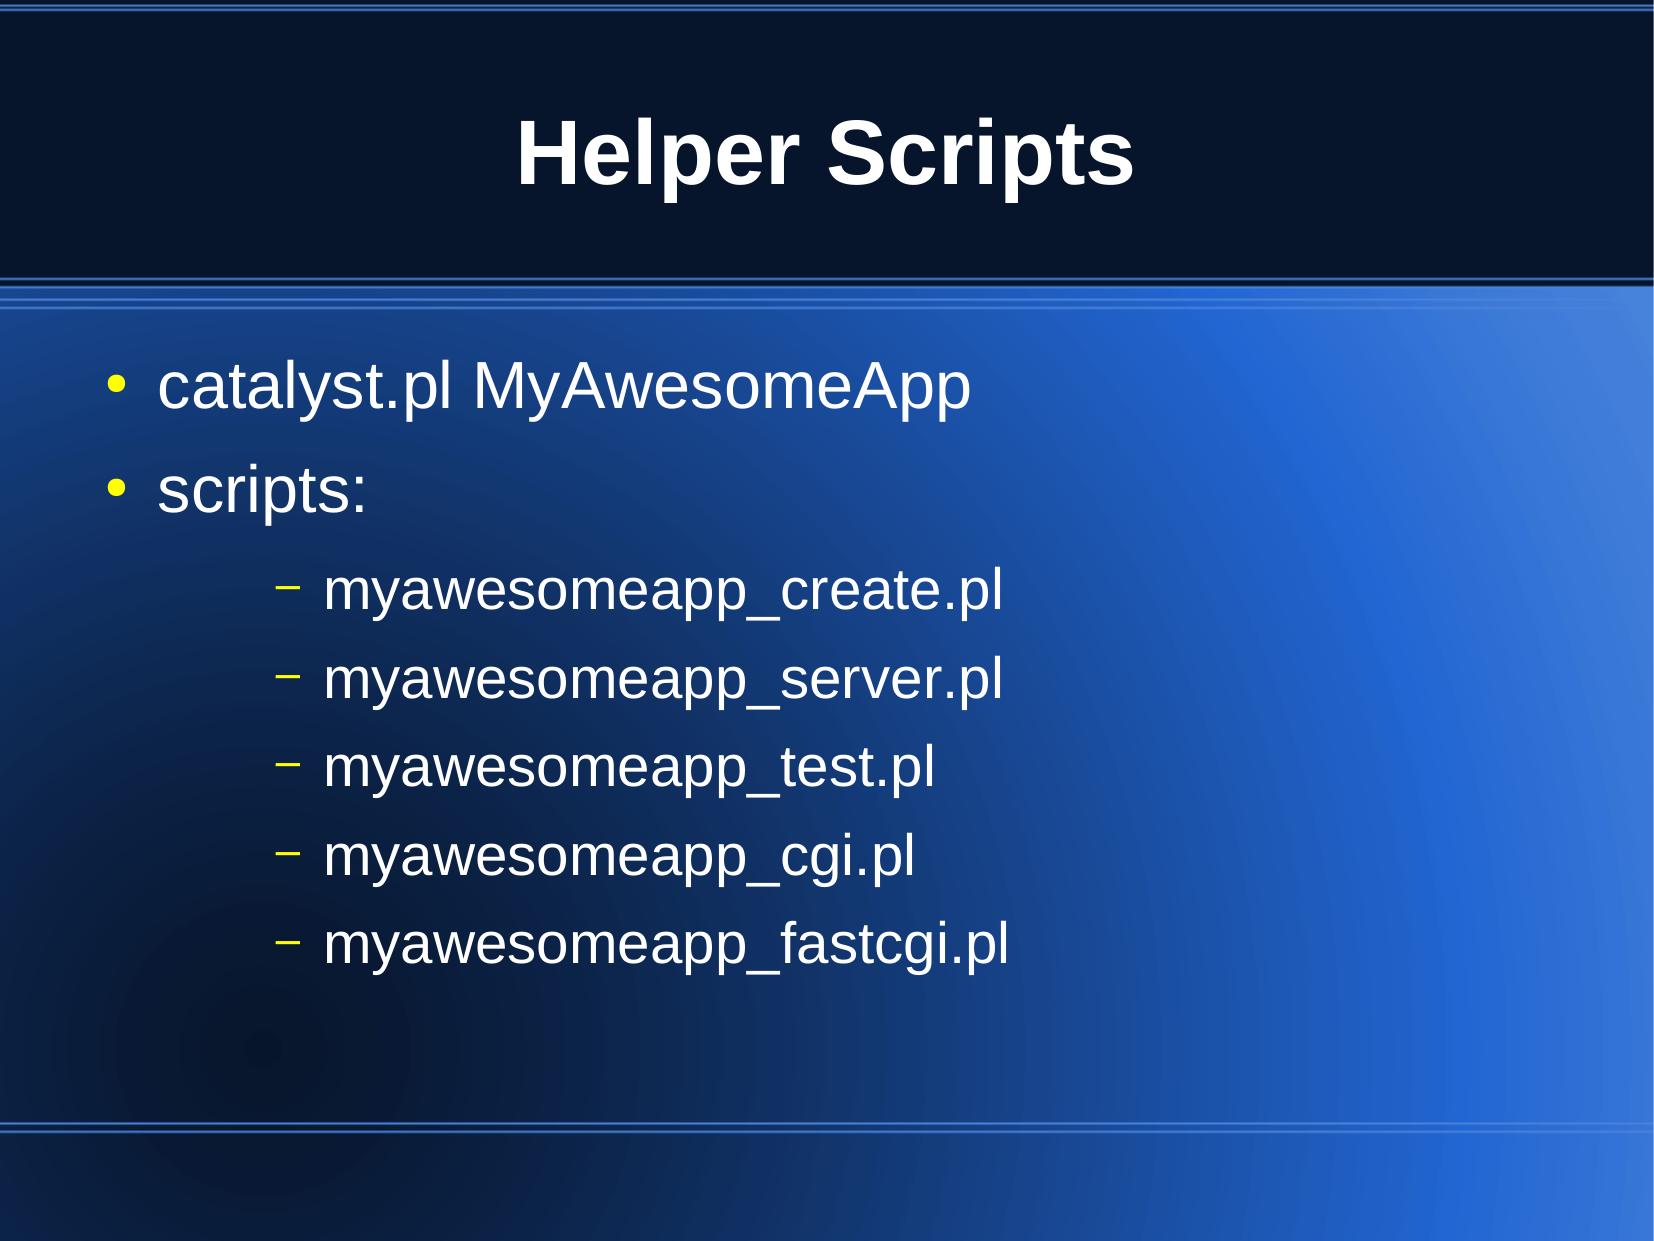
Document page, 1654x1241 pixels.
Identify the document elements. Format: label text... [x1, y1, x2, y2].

title Helper Scripts [82, 49, 1571, 257]
picture [0, 0, 1654, 1241]
list catalyst.pl MyAwesomeApp scripts: myawesomeapp_create.pl myawesomeapp_server.pl myawesomeapp_test.pl myawesomeapp_cgi.pl myawesomeapp_fastcgi.pl [86, 348, 1576, 1064]
